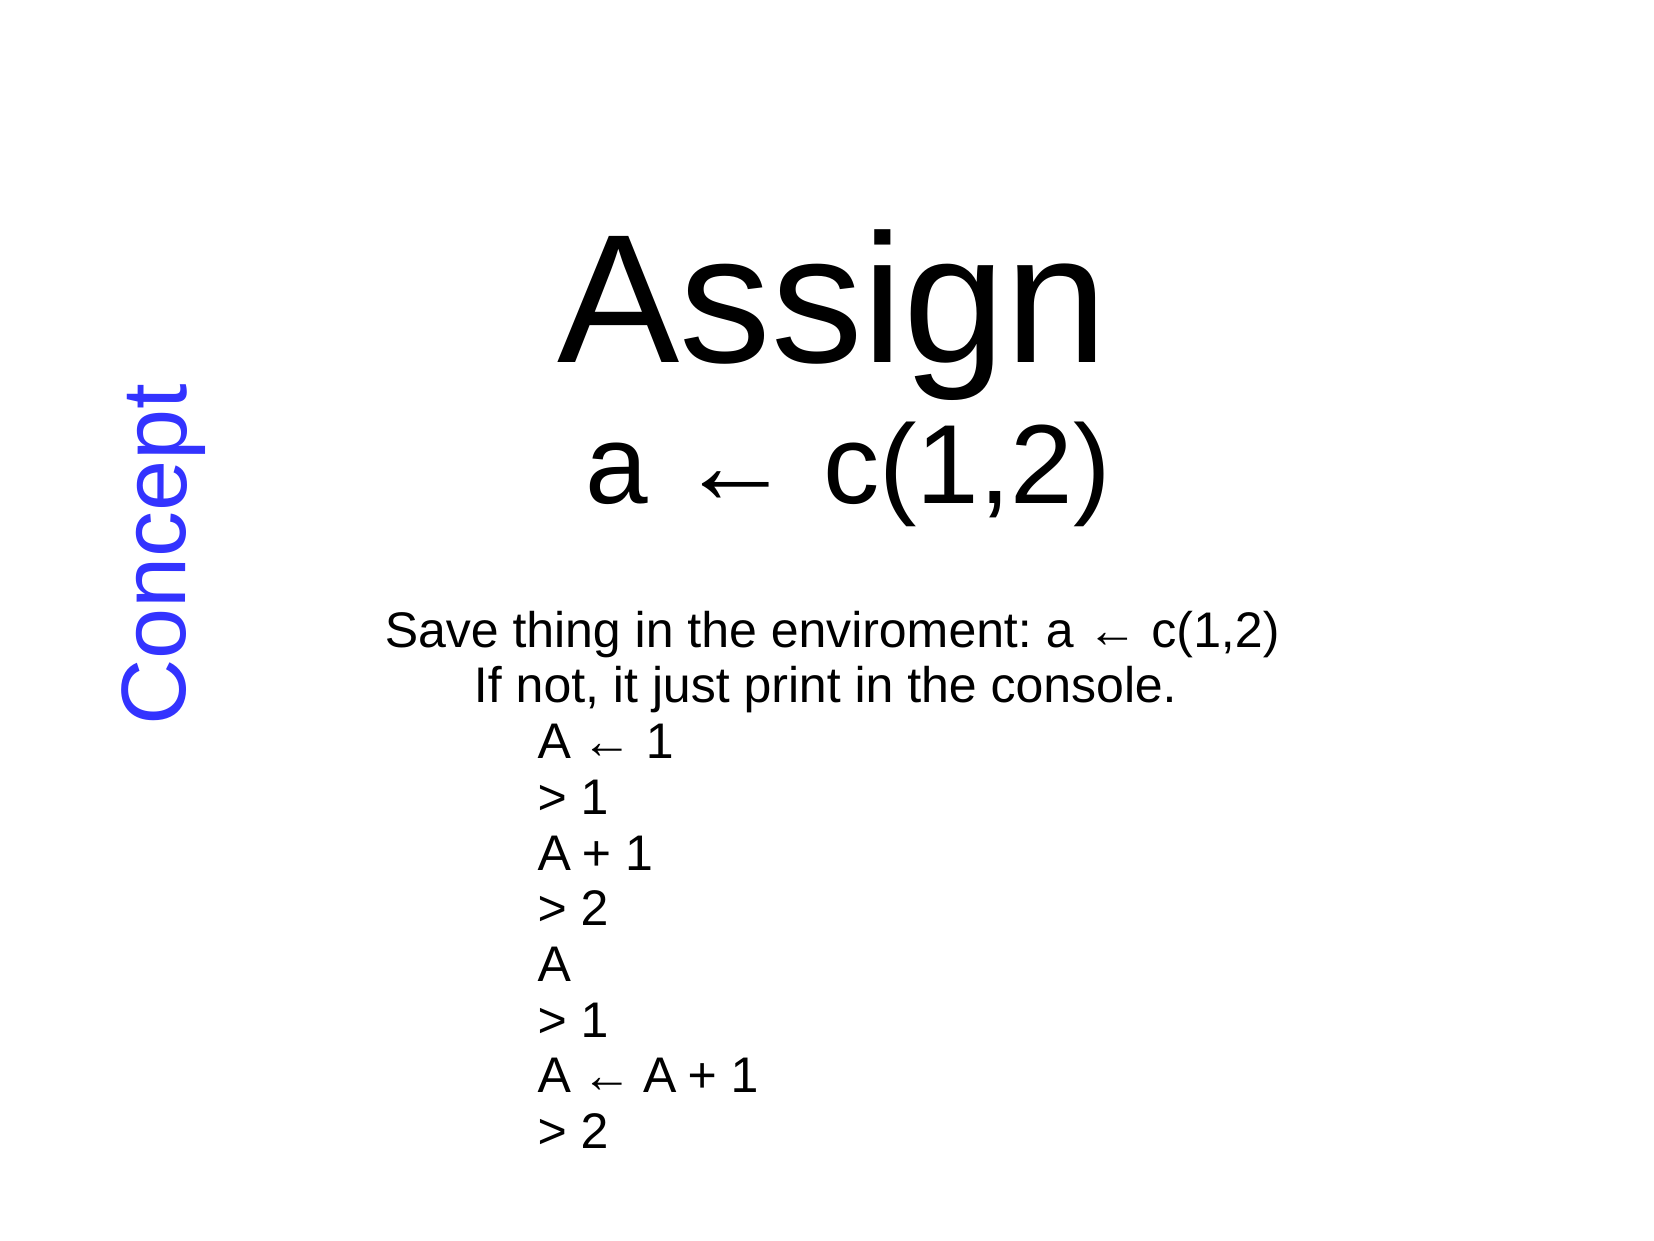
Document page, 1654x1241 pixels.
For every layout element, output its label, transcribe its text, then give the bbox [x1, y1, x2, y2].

title Concept [48, 0, 260, 1241]
text_box Assign a ← c(1,2) Save thing in the enviroment: a ← c(1,2) If not, it just print in the console. A ← 1 > 1 A + 1 > 2 A > 1 A ← A + 1 > 2 [94, 47, 1571, 1160]
